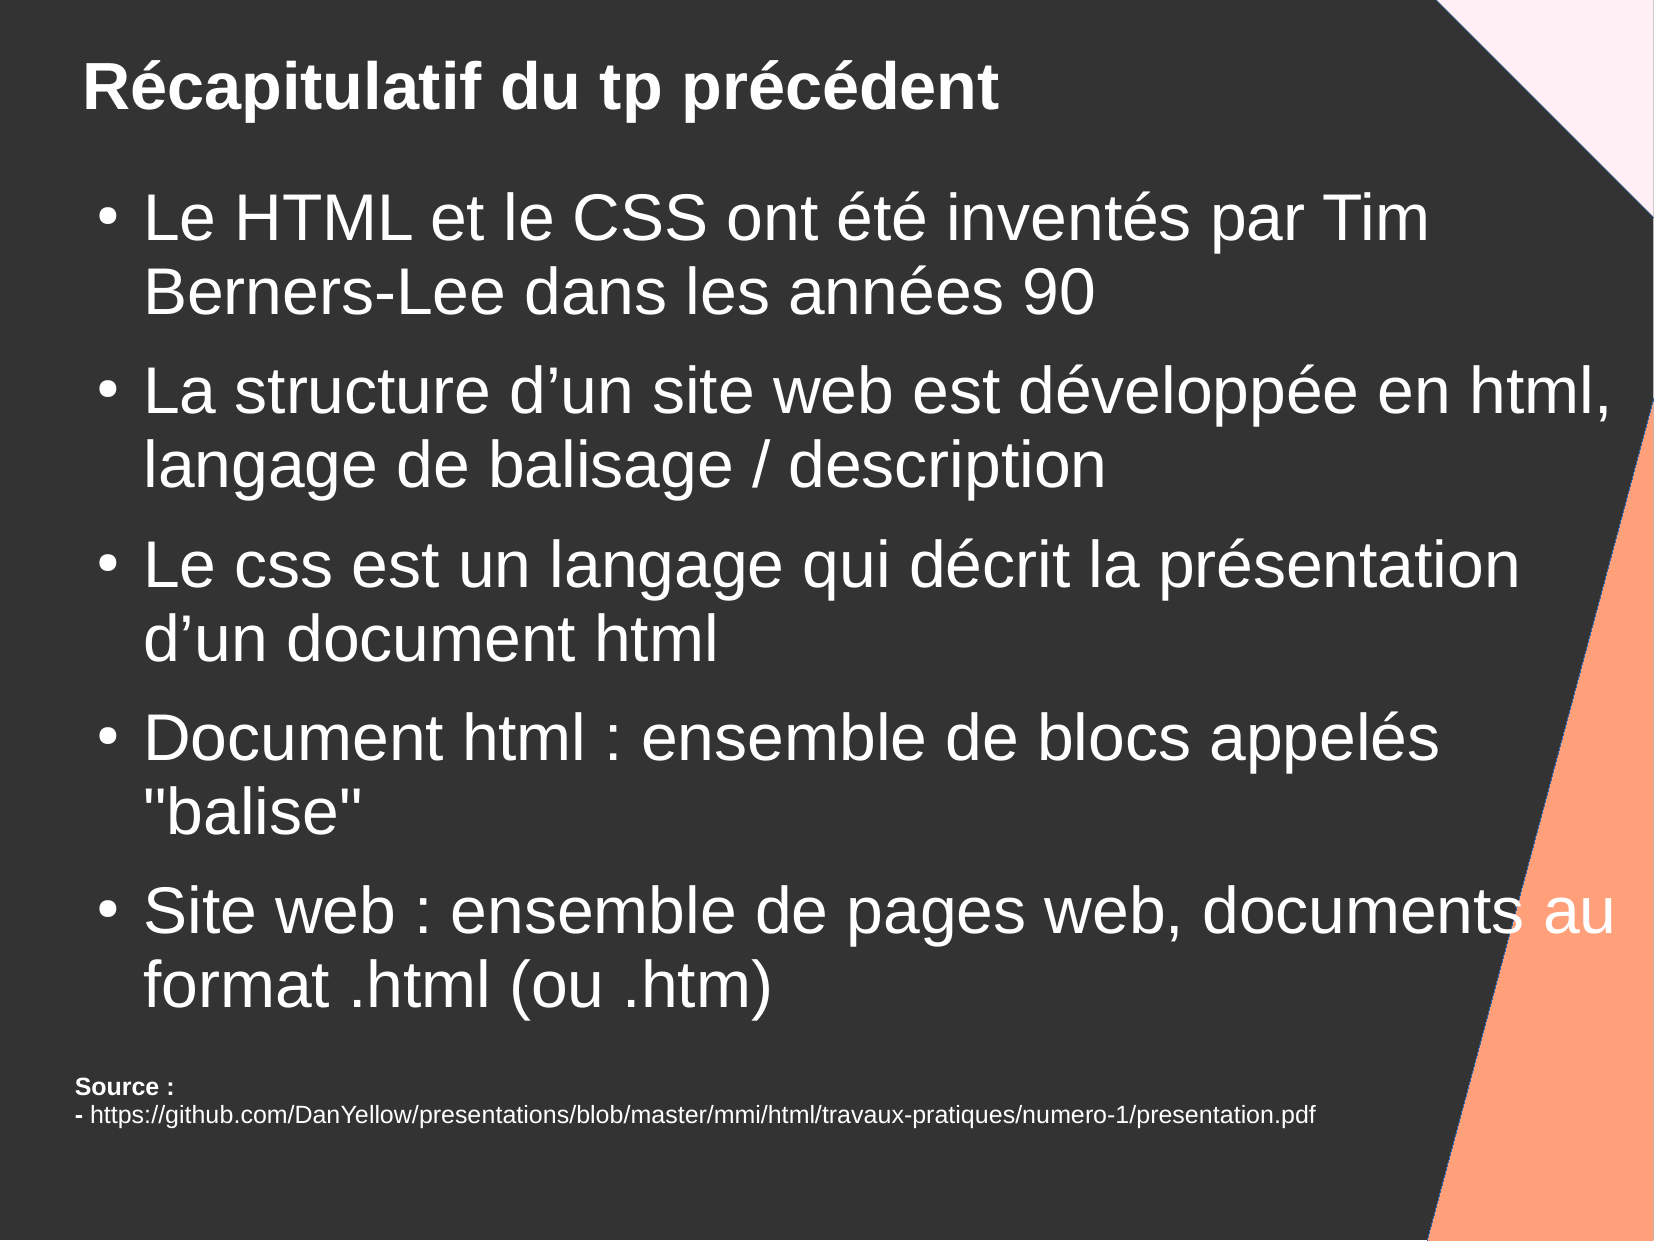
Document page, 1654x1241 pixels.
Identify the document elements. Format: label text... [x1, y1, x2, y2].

title Récapitulatif du tp précédent [82, 49, 1571, 162]
text_box [1427, 397, 1654, 1241]
list Le HTML et le CSS ont été inventés par Tim Berners-Lee dans les années 90 La structure d’un site web est développée en html, langage de balisage / description Le css est un langage qui décrit la présentation d’un document html Document html : ensemble de blocs appelés "balise" Site web : ensemble de pages web, documents au format .html (ou .htm) [80, 180, 1620, 1028]
text_box Source : - https://github.com/DanYellow/presentations/blob/master/mmi/html/travaux-pratiques/numero-1/presentation.pdf [60, 1064, 1382, 1241]
text_box [1436, 0, 1654, 218]
